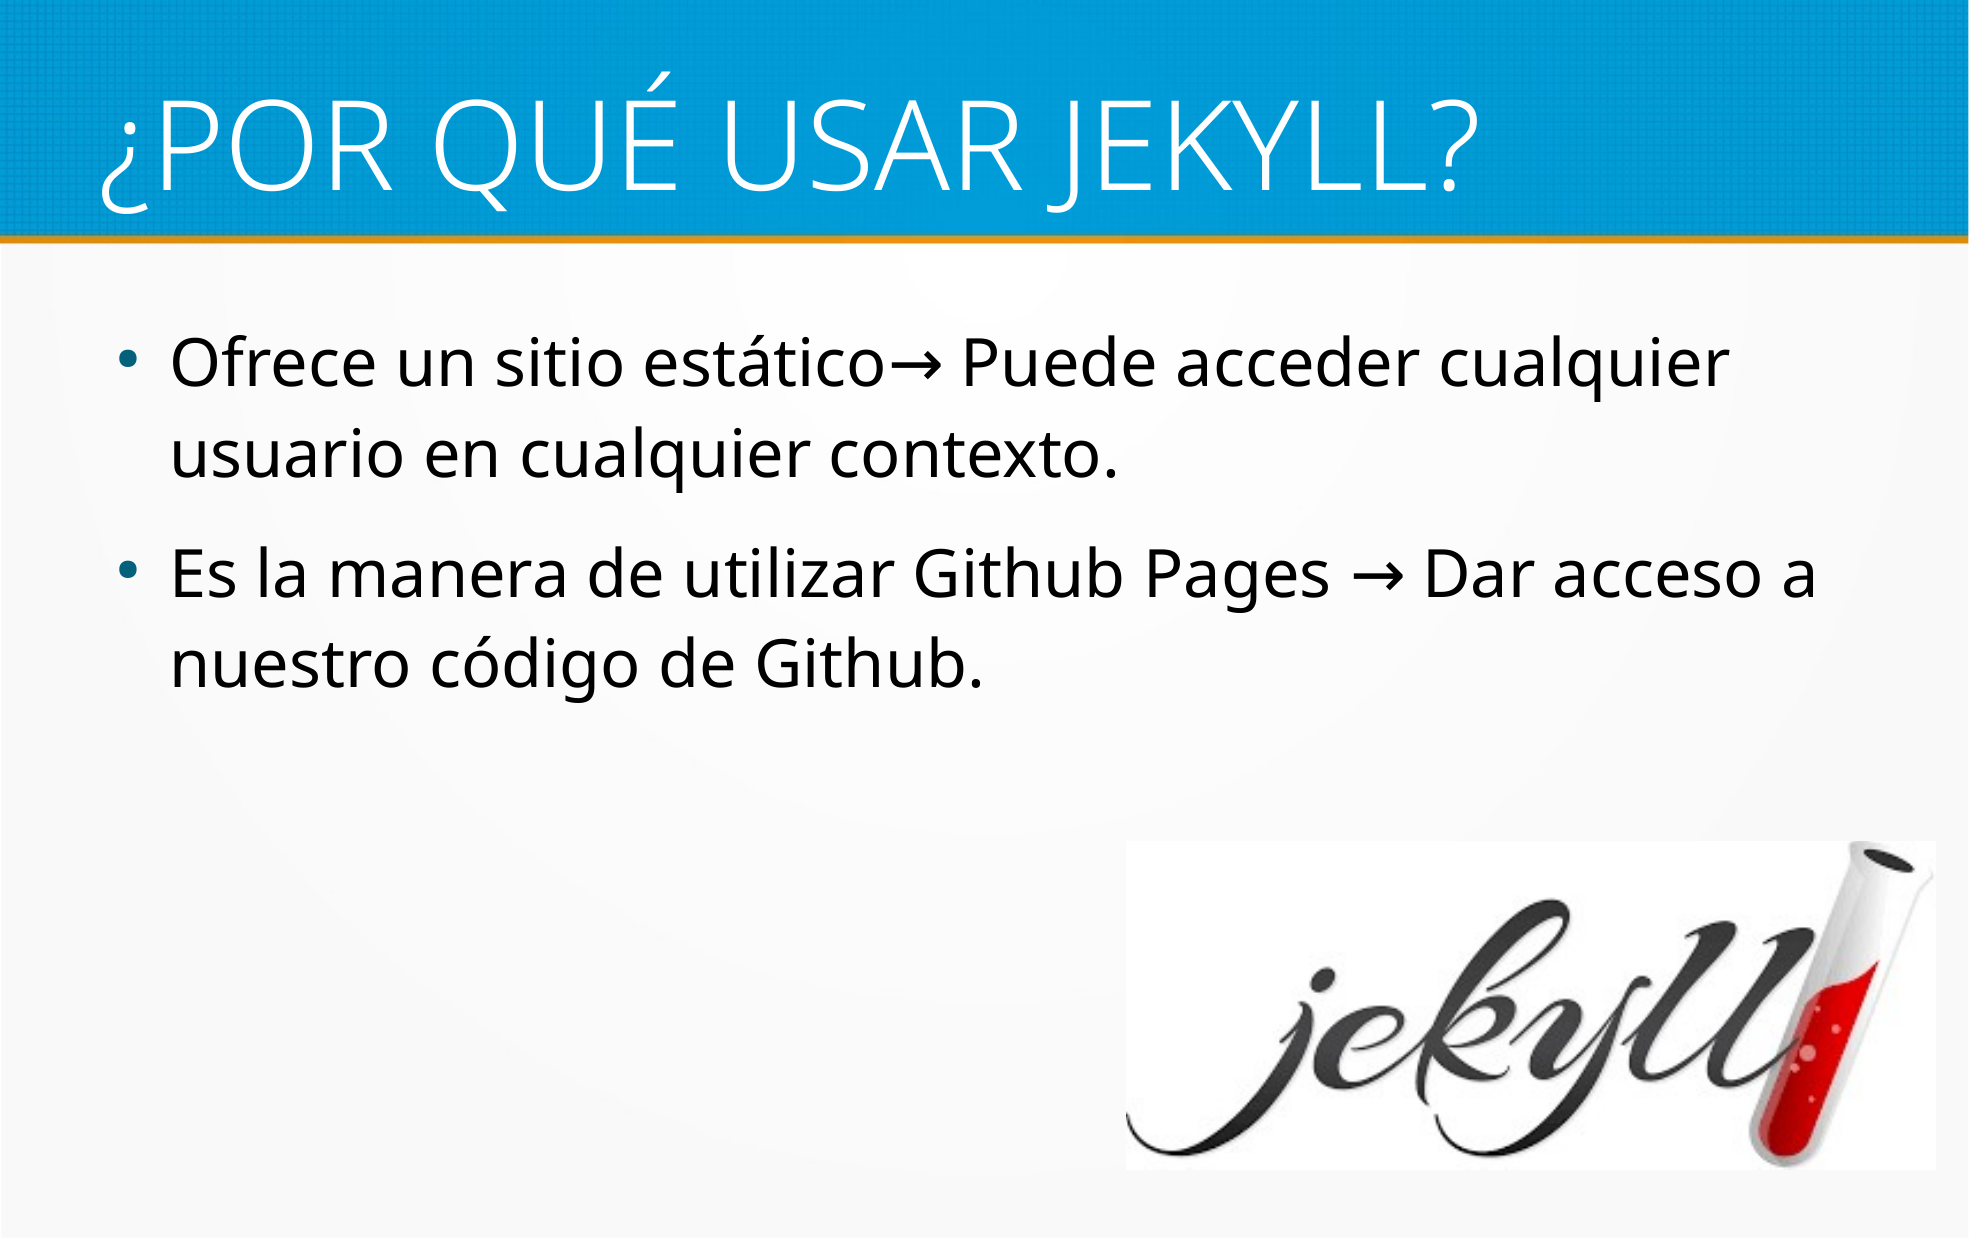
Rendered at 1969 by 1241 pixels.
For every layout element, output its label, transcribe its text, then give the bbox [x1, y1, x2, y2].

list Ofrece un sitio estático→ Puede acceder cualquier usuario en cualquier contexto. Es la manera de utilizar Github Pages → Dar acceso a nuestro código de Github. [98, 315, 1861, 1081]
title ¿POR QUÉ USAR JEKYLL? [98, 19, 1870, 227]
picture [0, 233, 1969, 1241]
